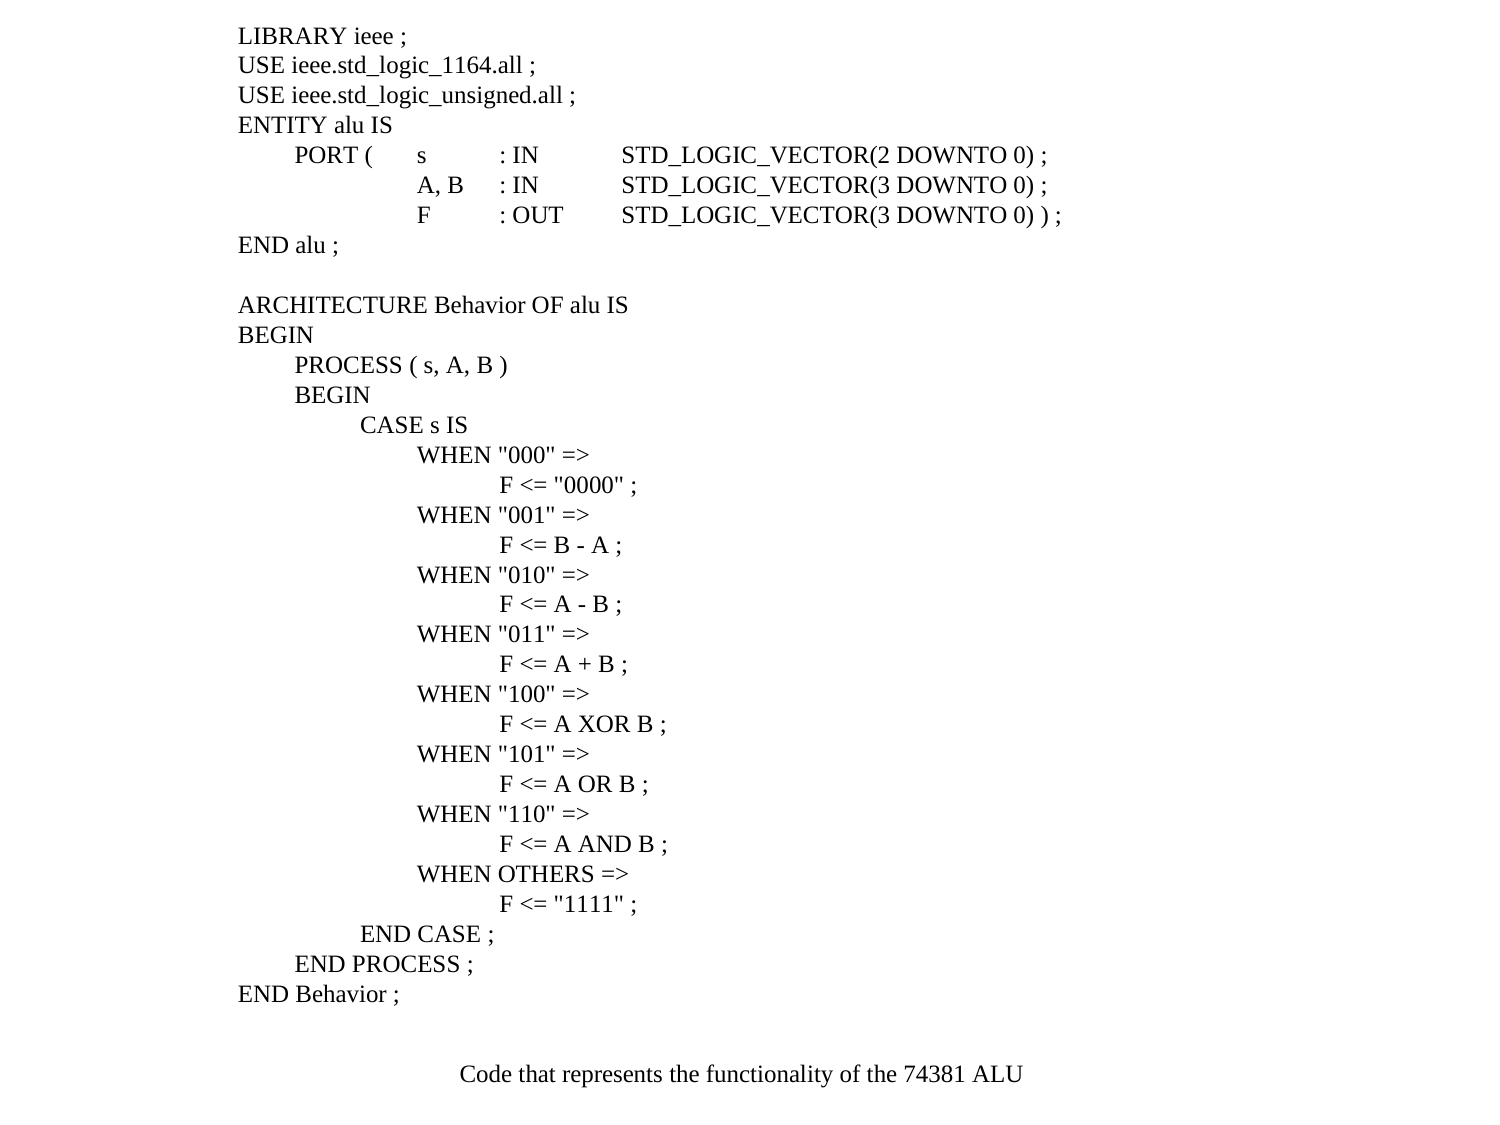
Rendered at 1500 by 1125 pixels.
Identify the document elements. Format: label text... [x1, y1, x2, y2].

text_box LIBRARY ieee ; USE ieee.std_logic_1164.all ; USE ieee.std_logic_unsigned.all ; ENTITY alu IS PORT ( s : IN STD_LOGIC_VECTOR(2 DOWNTO 0) ; A, B : IN STD_LOGIC_VECTOR(3 DOWNTO 0) ; F : OUT STD_LOGIC_VECTOR(3 DOWNTO 0) ) ; END alu ; ARCHITECTURE Behavior OF alu IS BEGIN PROCESS ( s, A, B ) BEGIN CASE s IS WHEN "000" => F <= "0000" ; WHEN "001" => F <= B - A ; WHEN "010" => F <= A - B ; WHEN "011" => F <= A + B ; WHEN "100" => F <= A XOR B ; WHEN "101" => F <= A OR B ; WHEN "110" => F <= A AND B ; WHEN OTHERS => F <= "1111" ; END CASE ; END PROCESS ; END Behavior ; [223, 11, 1225, 1015]
text_box Code that represents the functionality of the 74381 ALU [223, 1050, 1261, 1125]
